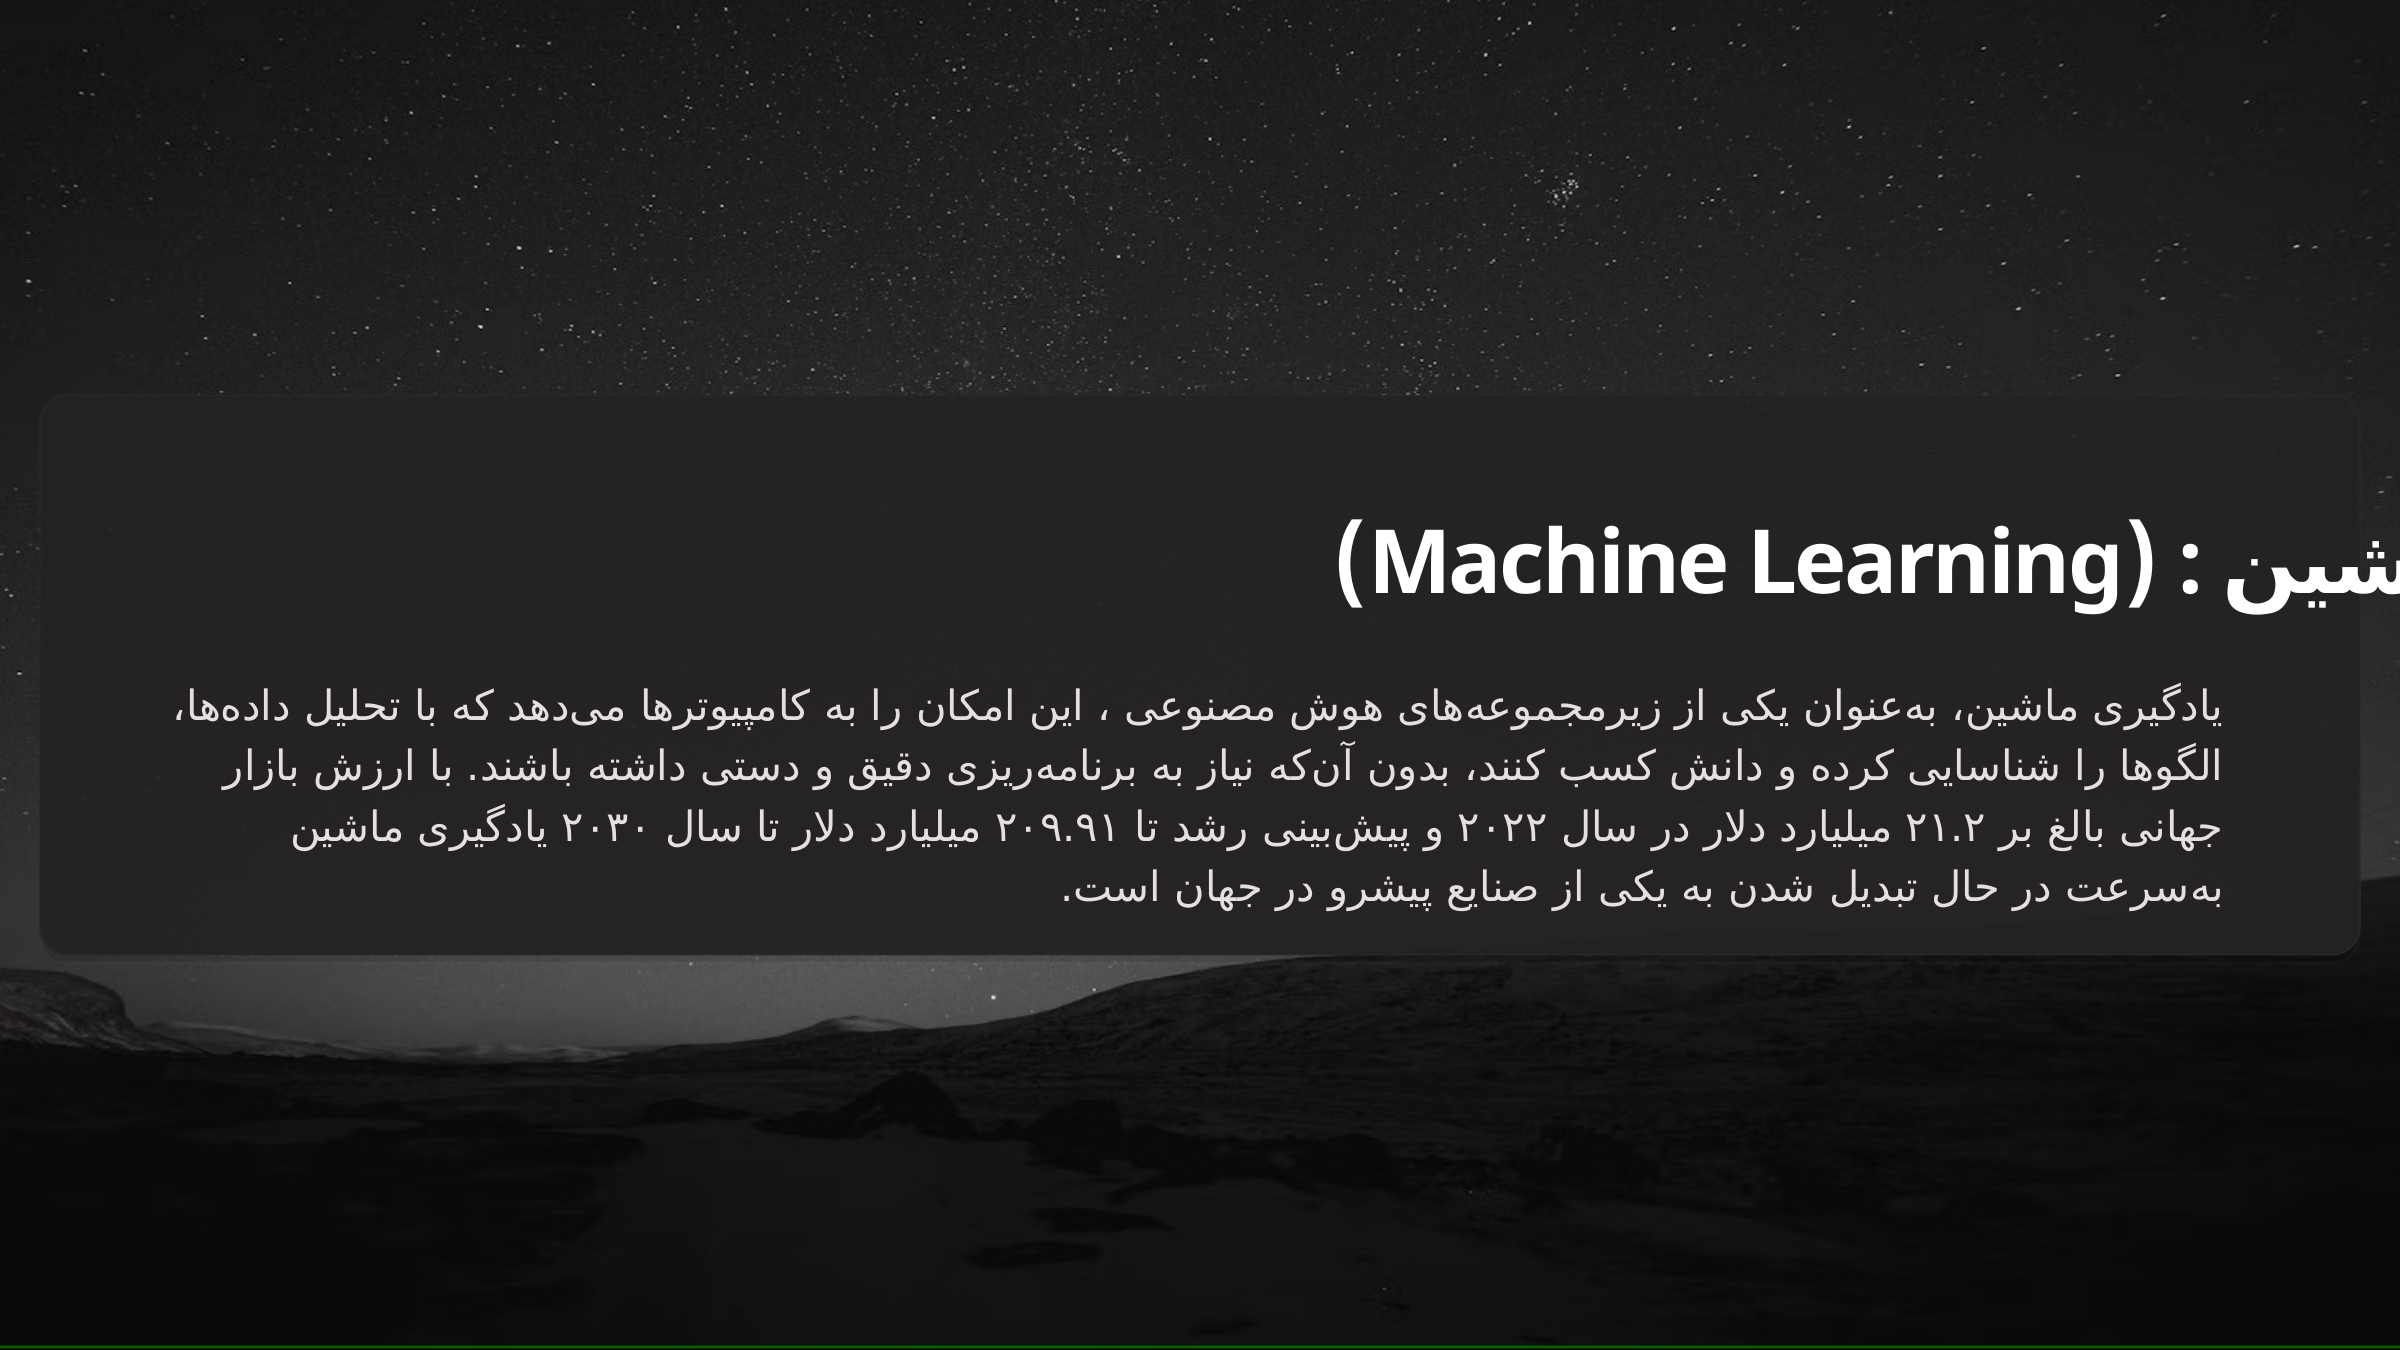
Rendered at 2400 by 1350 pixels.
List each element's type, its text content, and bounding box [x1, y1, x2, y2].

text_box یادگیری ماشین، به‌عنوان یکی از زیرمجموعه‌های هوش مصنوعی ، این امکان را به کامپیوترها می‌دهد که با تحلیل داده‌ها، الگوها را شناسایی کرده و دانش کسب کنند، بدون آن‌که نیاز به برنامه‌ریزی دقیق و دستی داشته باشند. با ارزش بازار جهانی بالغ بر ۲۱.۲ میلیارد دلار در سال ۲۰۲۲ و پیش‌بینی رشد تا ۲۰۹.۹۱ میلیارد دلار تا سال ۲۰۳۰ یادگیری ماشین به‌سرعت در حال تبدیل شدن به یکی از صنایع پیشرو در جهان است. [173, 668, 2227, 930]
text_box یادگیری ماشین : (Machine Learning) [1334, 500, 2227, 611]
text_box [39, 395, 2360, 955]
